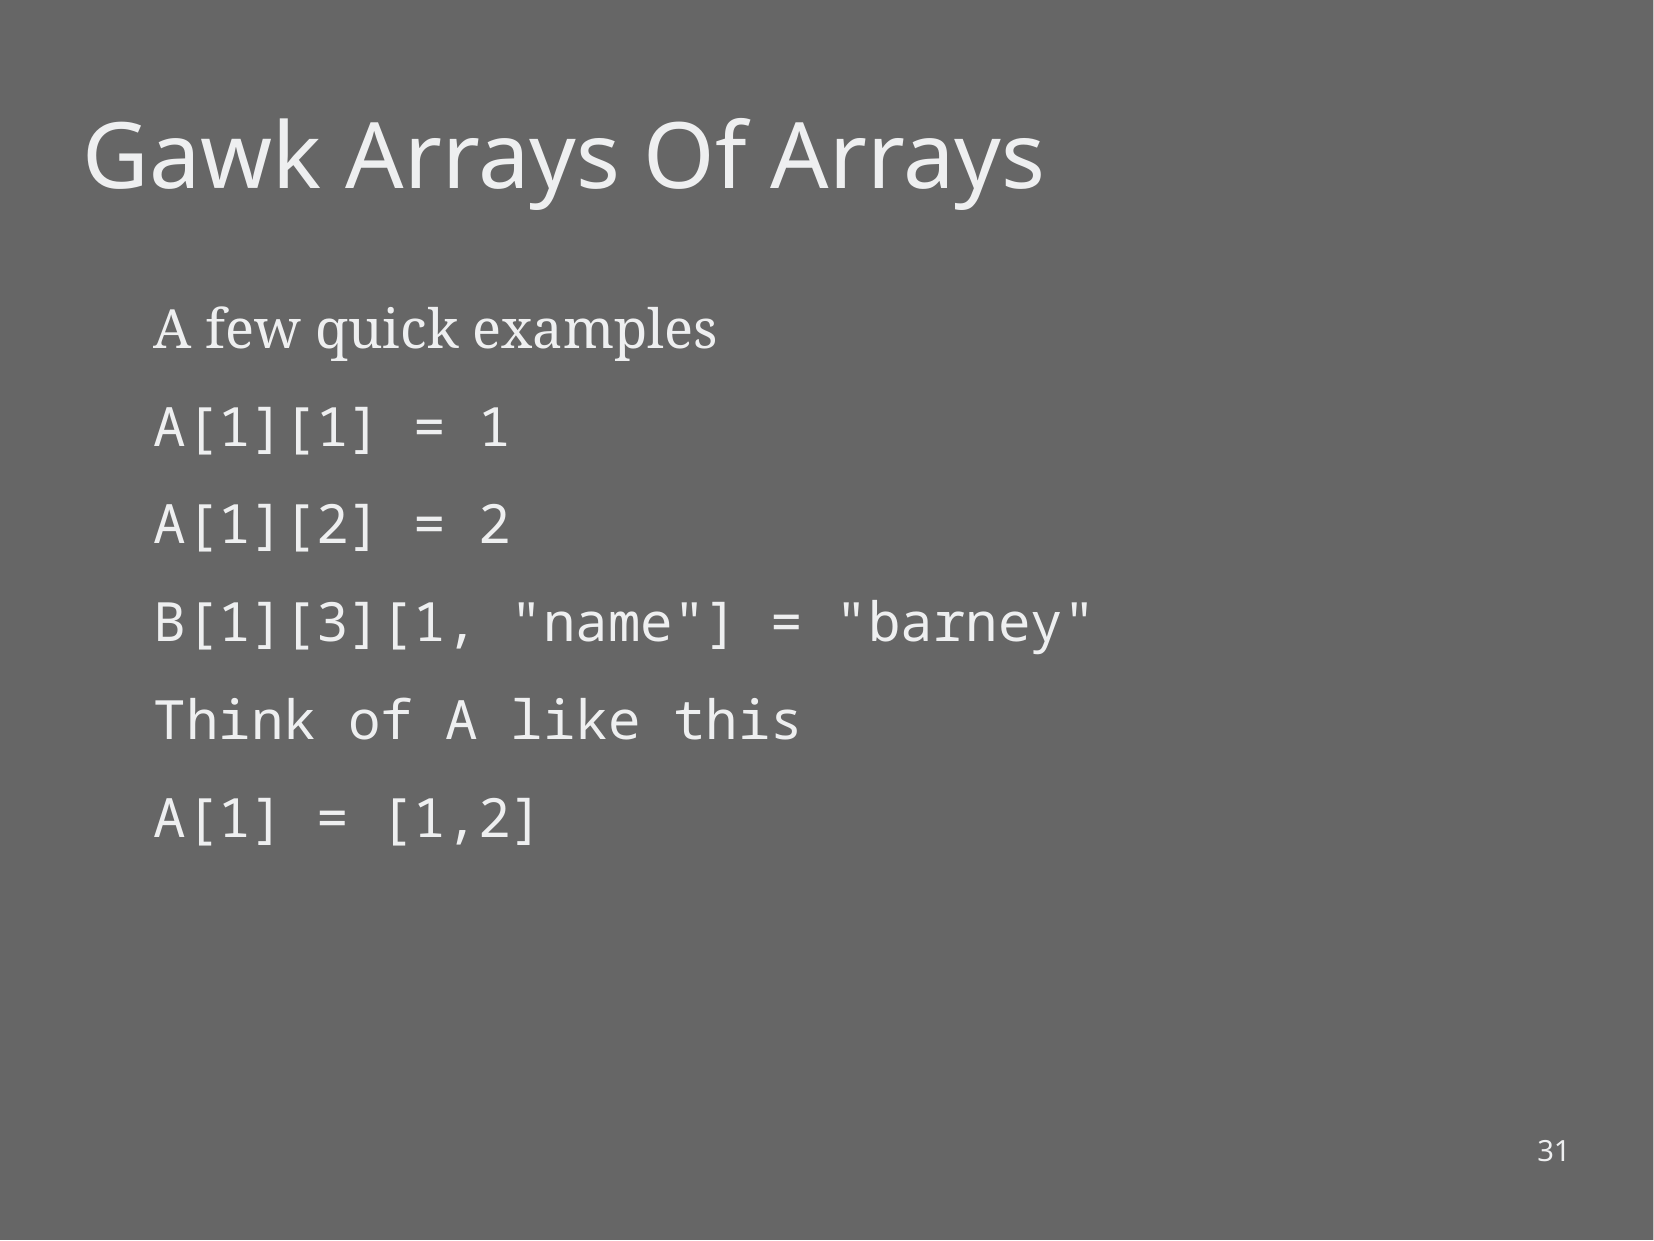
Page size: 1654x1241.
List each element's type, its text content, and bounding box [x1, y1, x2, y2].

title Gawk Arrays Of Arrays [82, 49, 1571, 257]
list A few quick examples A[1][1] = 1 A[1][2] = 2 B[1][3][1, "name"] = "barney" Think of A like this A[1] = [1,2] [82, 290, 1571, 1010]
